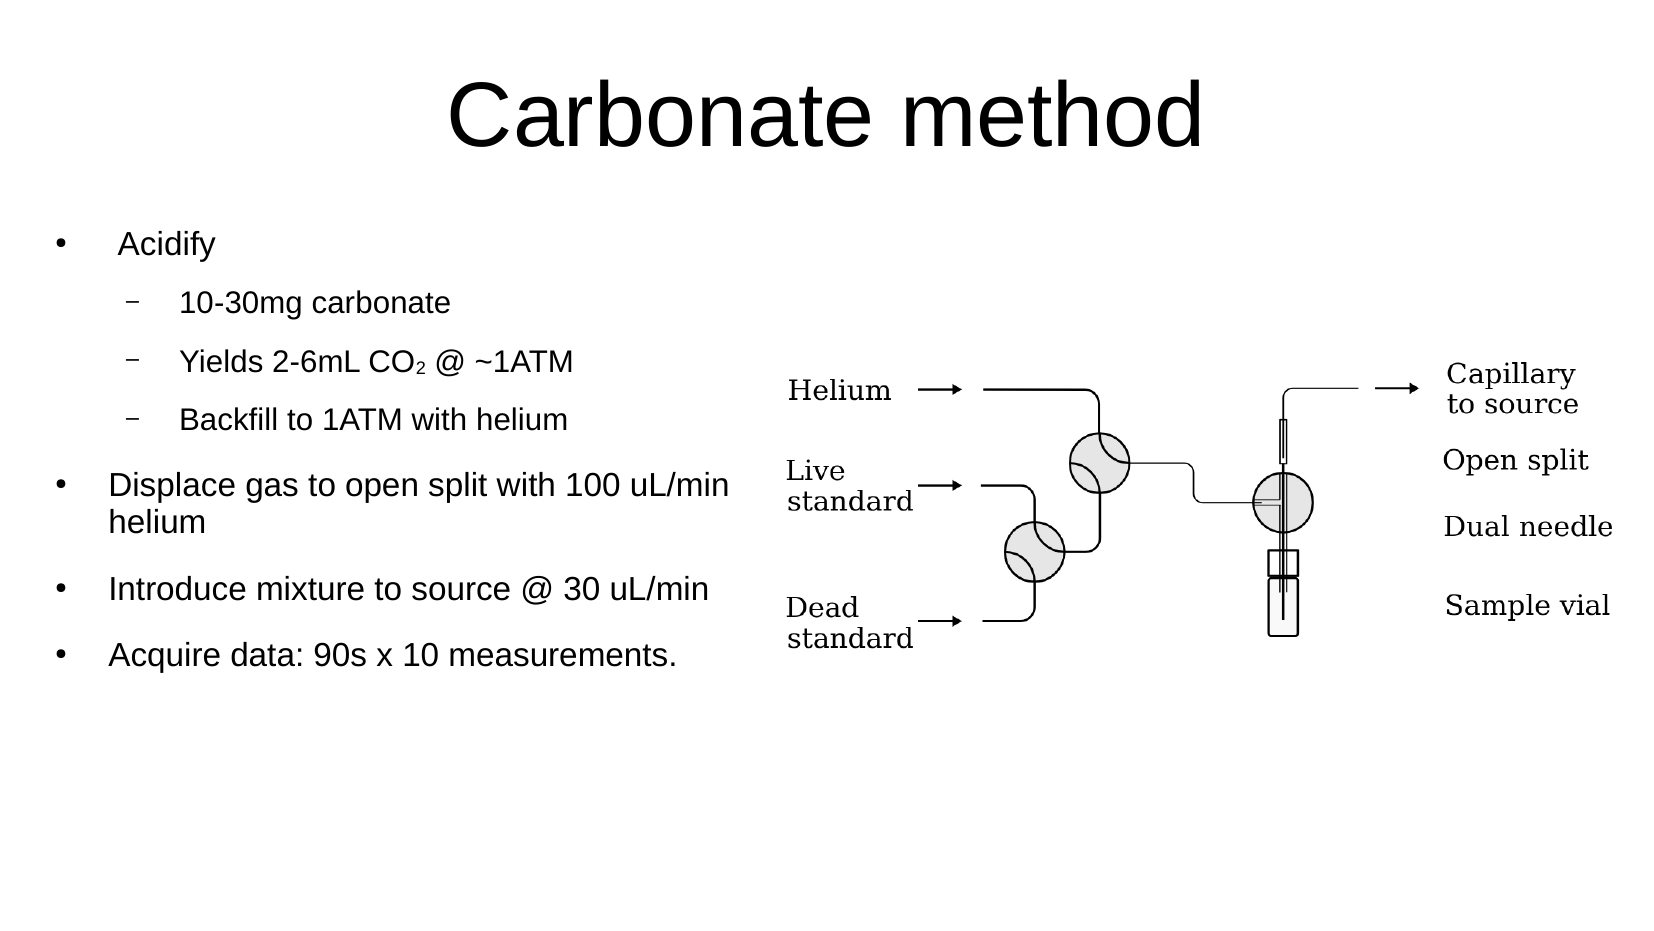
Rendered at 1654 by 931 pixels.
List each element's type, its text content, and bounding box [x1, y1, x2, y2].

title Carbonate method [82, 37, 1571, 193]
list Acidify 10-30mg carbonate Yields 2-6mL CO2 @ ~1ATM Backfill to 1ATM with helium Displace gas to open split with 100 uL/min helium Introduce mixture to source @ 30 uL/min Acquire data: 90s x 10 measurements. [37, 225, 764, 765]
picture [712, 299, 1654, 711]
